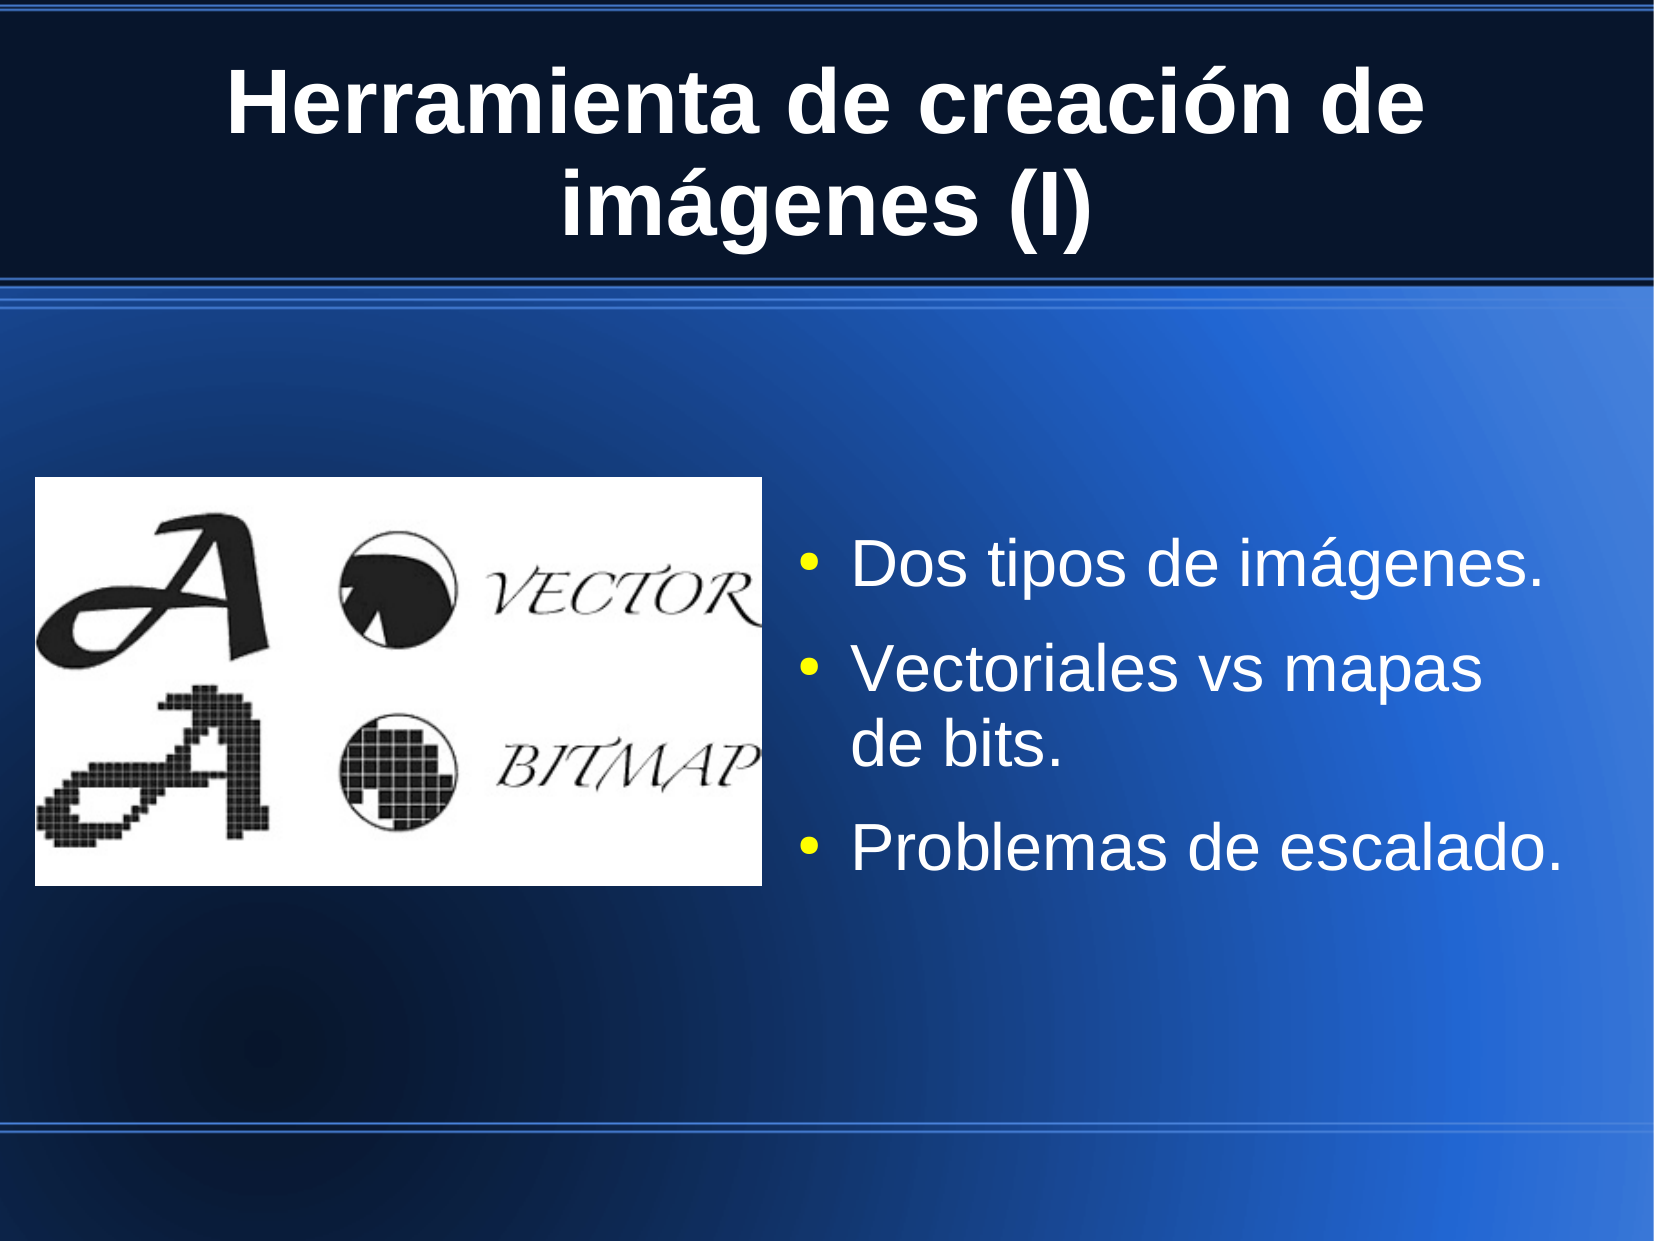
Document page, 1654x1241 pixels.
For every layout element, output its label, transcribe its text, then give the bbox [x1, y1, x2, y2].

list Dos tipos de imágenes. Vectoriales vs mapas de bits. Problemas de escalado. [779, 526, 1572, 1229]
title Herramienta de creación de imágenes (I) [82, 49, 1571, 257]
picture [0, 0, 1654, 1241]
